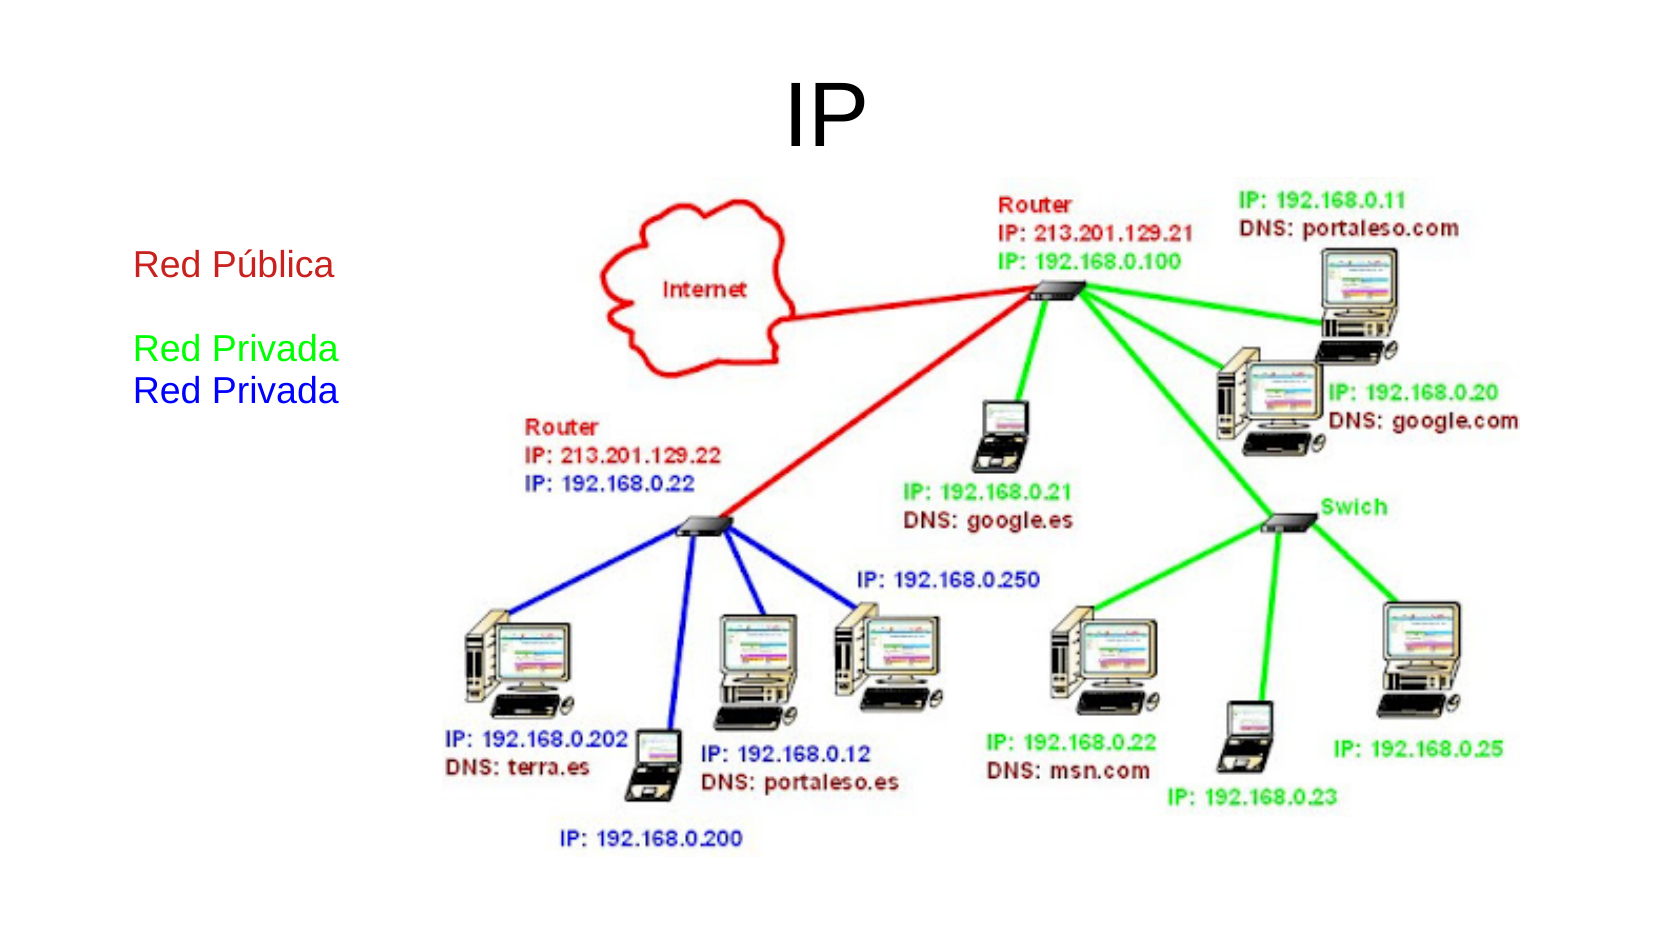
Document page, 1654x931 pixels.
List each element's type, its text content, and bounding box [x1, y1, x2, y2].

picture [442, 177, 1520, 857]
text_box Red Pública Red Privada Red Privada [118, 236, 384, 562]
title IP [82, 37, 1571, 193]
